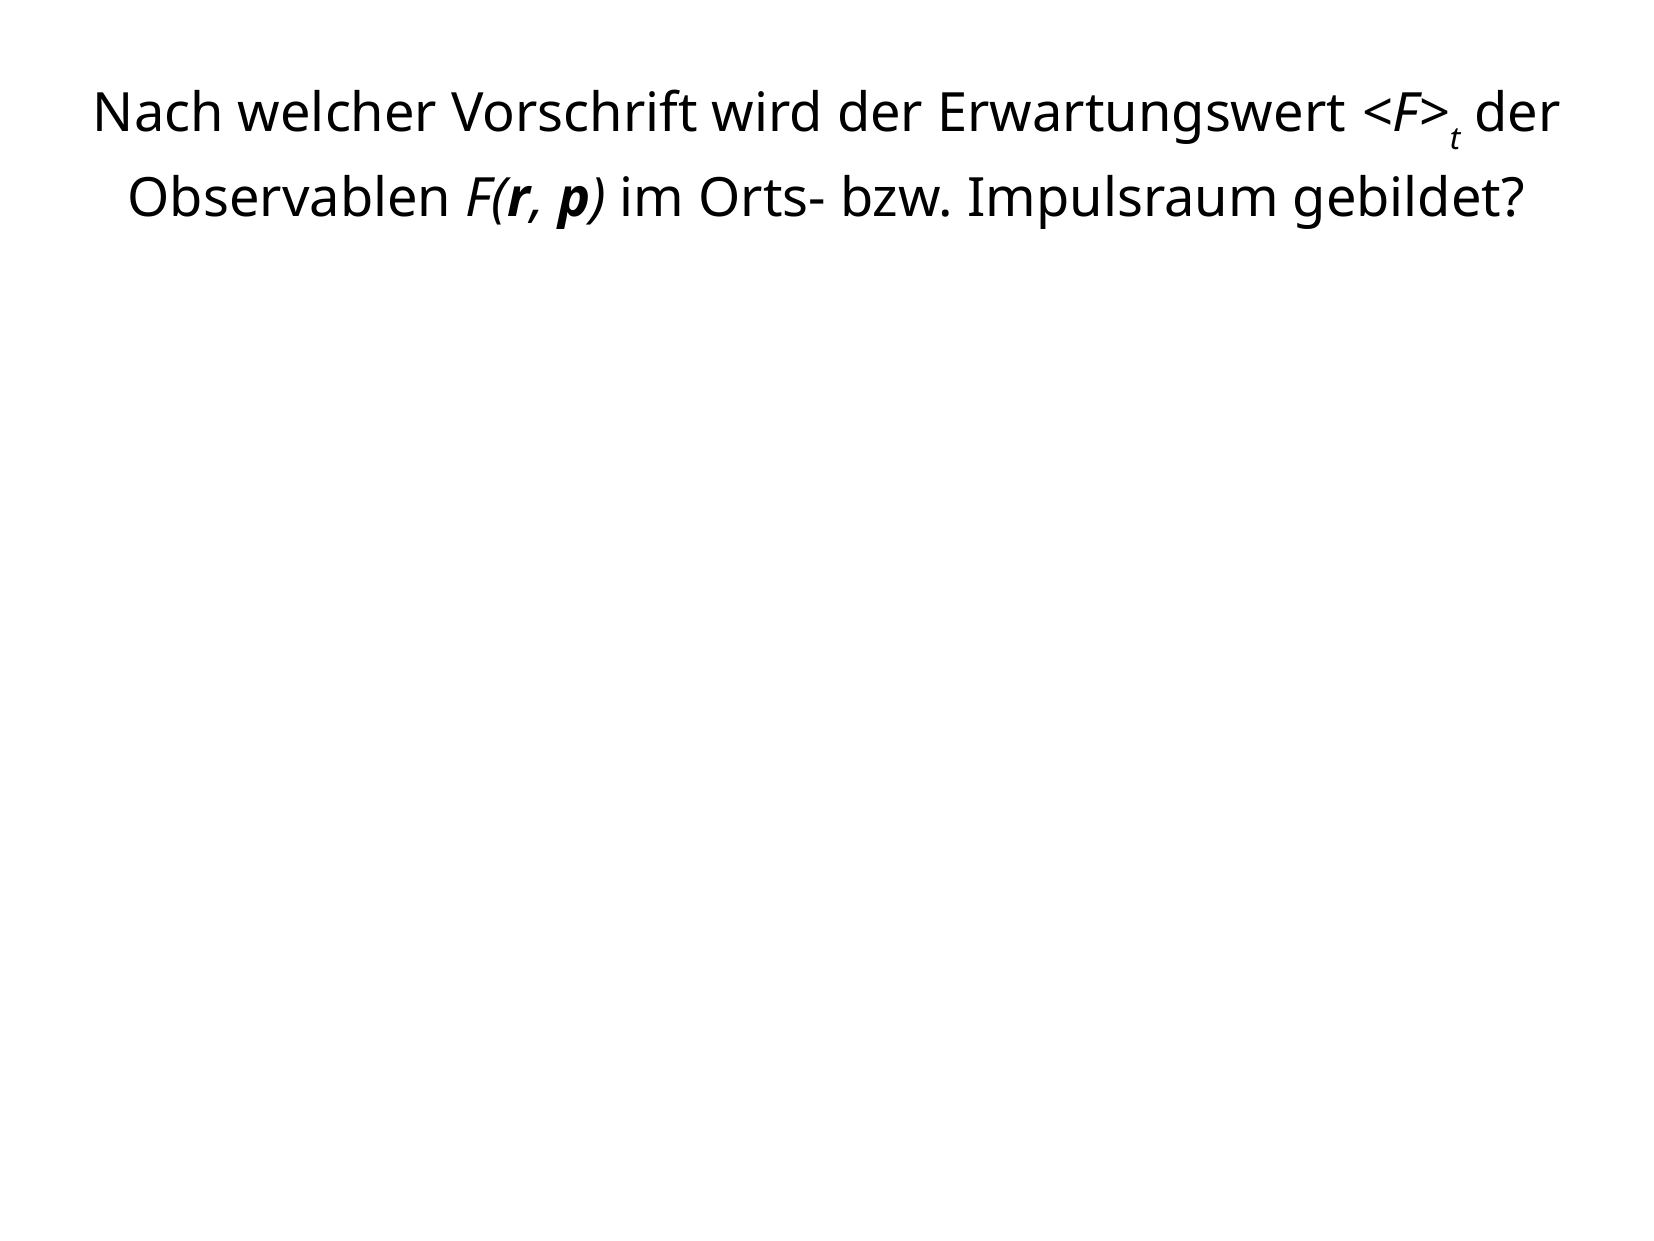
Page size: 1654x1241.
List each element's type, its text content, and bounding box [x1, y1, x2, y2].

title Nach welcher Vorschrift wird der Erwartungswert <F>t der Observablen F(r, p) im Orts- bzw. Impulsraum gebildet? [82, 49, 1571, 257]
